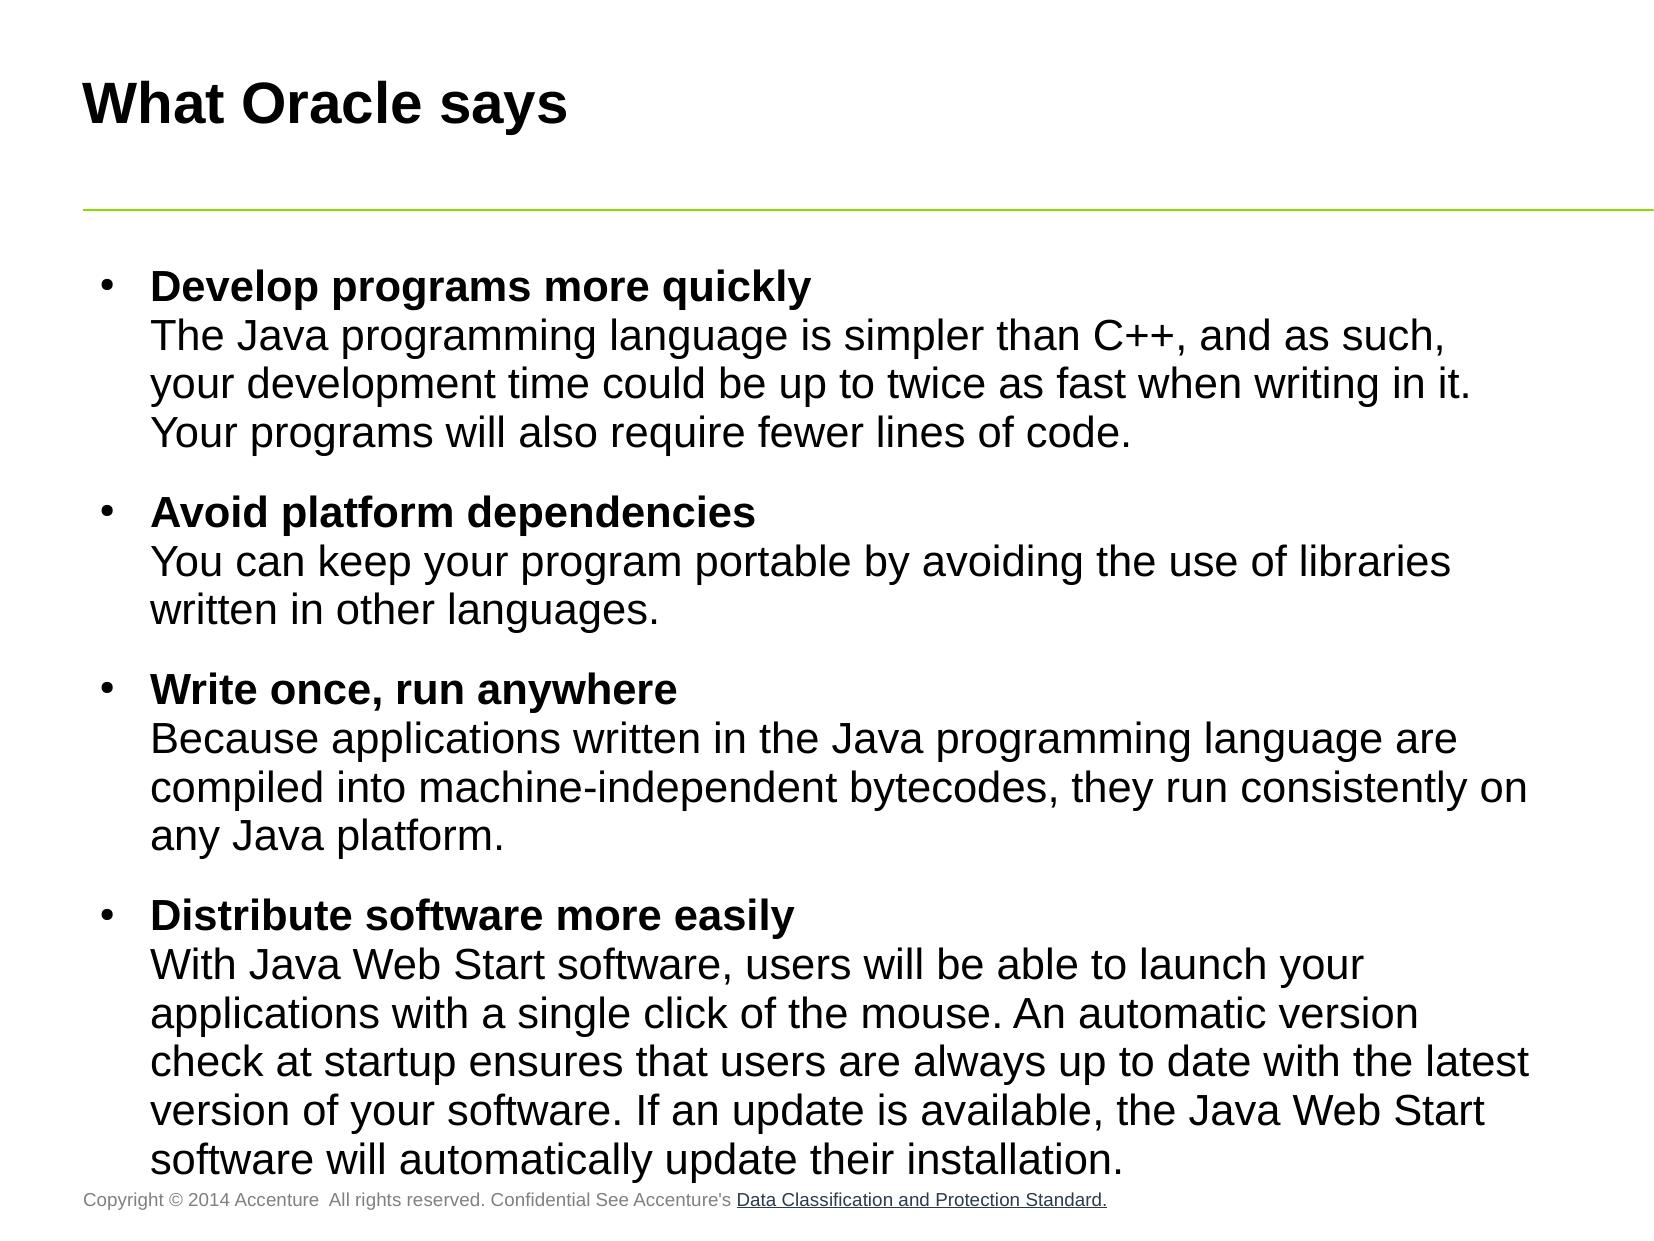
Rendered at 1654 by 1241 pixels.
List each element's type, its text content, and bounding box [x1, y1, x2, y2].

title What Oracle says [82, 49, 1571, 157]
list Develop programs more quickly The Java programming language is simpler than C++, and as such, your development time could be up to twice as fast when writing in it. Your programs will also require fewer lines of code. Avoid platform dependencies You can keep your program portable by avoiding the use of libraries written in other languages. Write once, run anywhere Because applications written in the Java programming language are compiled into machine-independent bytecodes, they run consistently on any Java platform. Distribute software more easily With Java Web Start software, users will be able to launch your applications with a single click of the mouse. An automatic version check at startup ensures that users are always up to date with the latest version of your software. If an update is available, the Java Web Start software will automatically update their installation. [82, 182, 1538, 1186]
